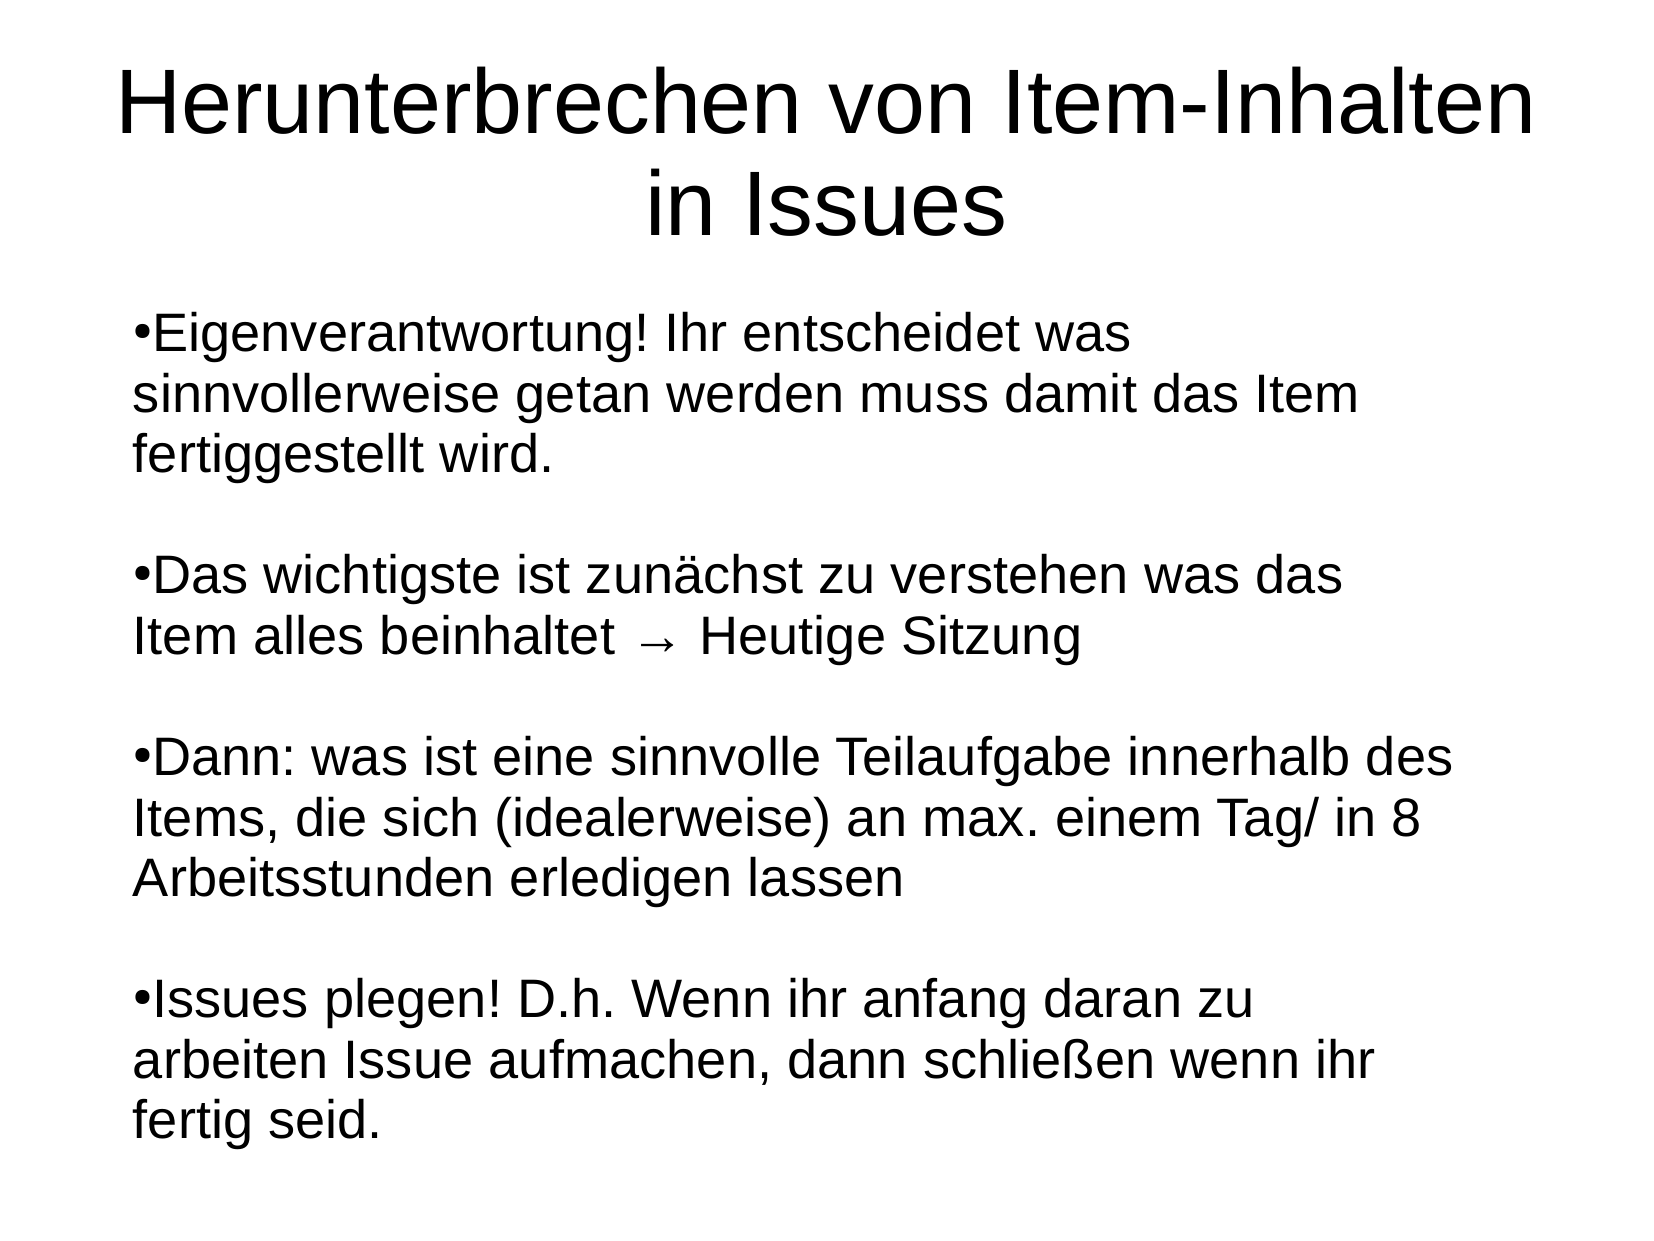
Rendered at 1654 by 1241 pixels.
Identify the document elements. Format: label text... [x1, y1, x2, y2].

title Herunterbrechen von Item-Inhalten in Issues [82, 49, 1571, 257]
text_box Eigenverantwortung! Ihr entscheidet was sinnvollerweise getan werden muss damit das Item fertiggestellt wird. Das wichtigste ist zunächst zu verstehen was das Item alles beinhaltet → Heutige Sitzung Dann: was ist eine sinnvolle Teilaufgabe innerhalb des Items, die sich (idealerweise) an max. einem Tag/ in 8 Arbeitsstunden erledigen lassen Issues plegen! D.h. Wenn ihr anfang daran zu arbeiten Issue aufmachen, dann schließen wenn ihr fertig seid. [118, 295, 1477, 1158]
